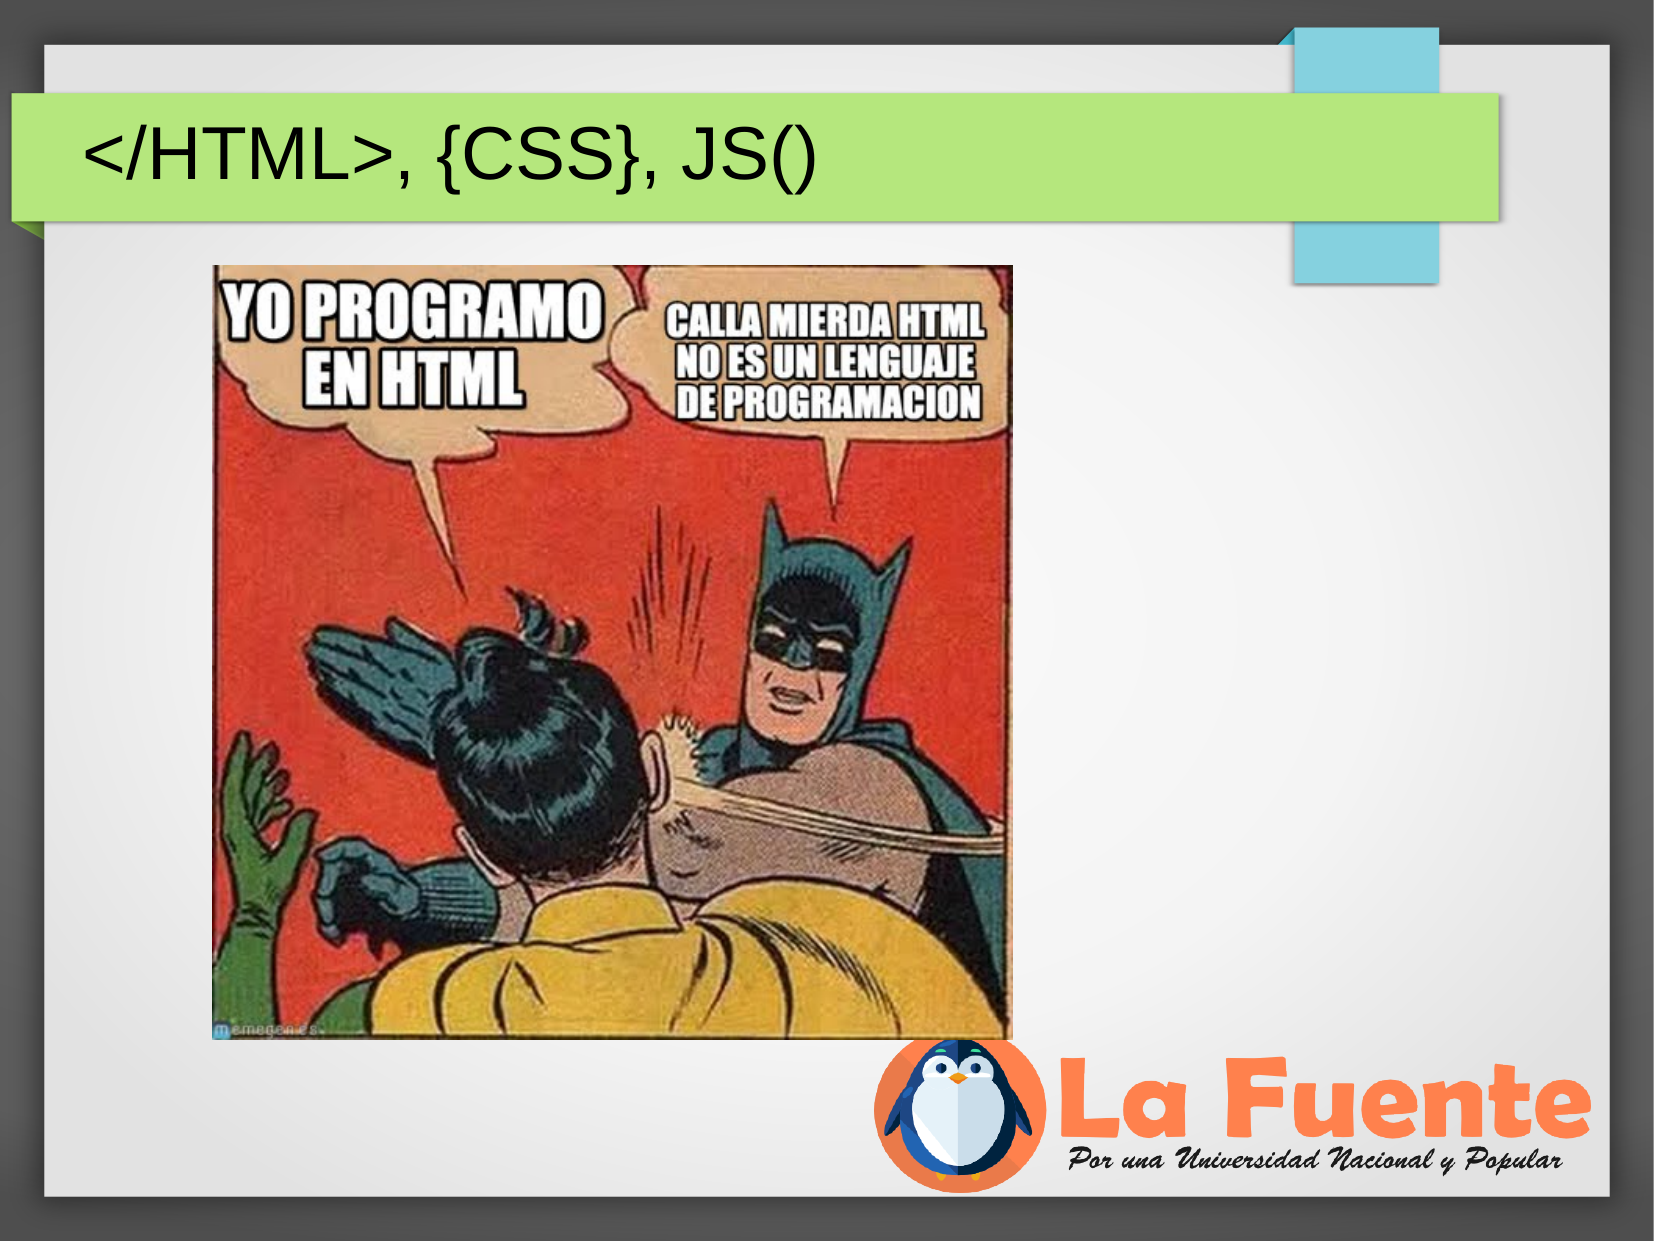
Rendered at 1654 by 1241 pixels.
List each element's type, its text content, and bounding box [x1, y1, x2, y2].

title </HTML>, {CSS}, JS() [82, 94, 1264, 213]
picture [0, 0, 1654, 1241]
